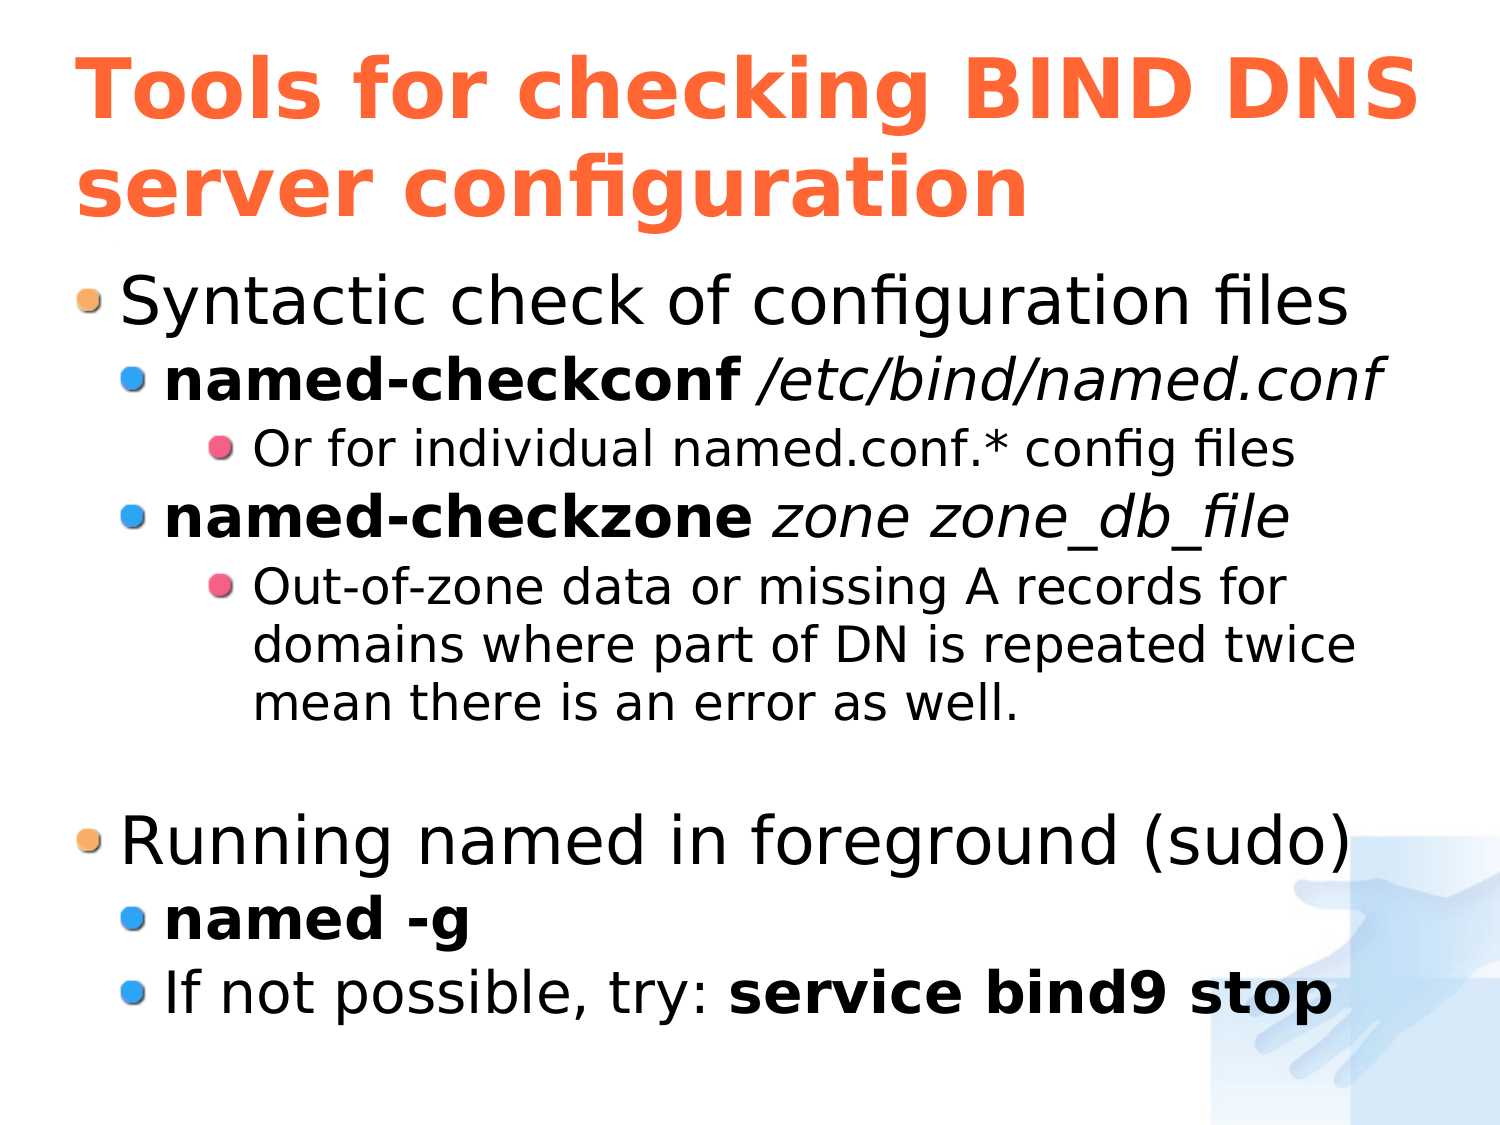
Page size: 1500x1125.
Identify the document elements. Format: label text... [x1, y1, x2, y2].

title Tools for checking BIND DNS server configuration [75, 21, 1426, 257]
list Syntactic check of configuration files named-checkconf /etc/bind/named.conf Or for individual named.conf.* config files named-checkzone zone zone_db_file Out-of-zone data or missing A records for domains where part of DN is repeated twice mean there is an error as well. Running named in foreground (sudo) named -g If not possible, try: service bind9 stop [75, 262, 1426, 1028]
picture [0, 0, 1500, 1125]
